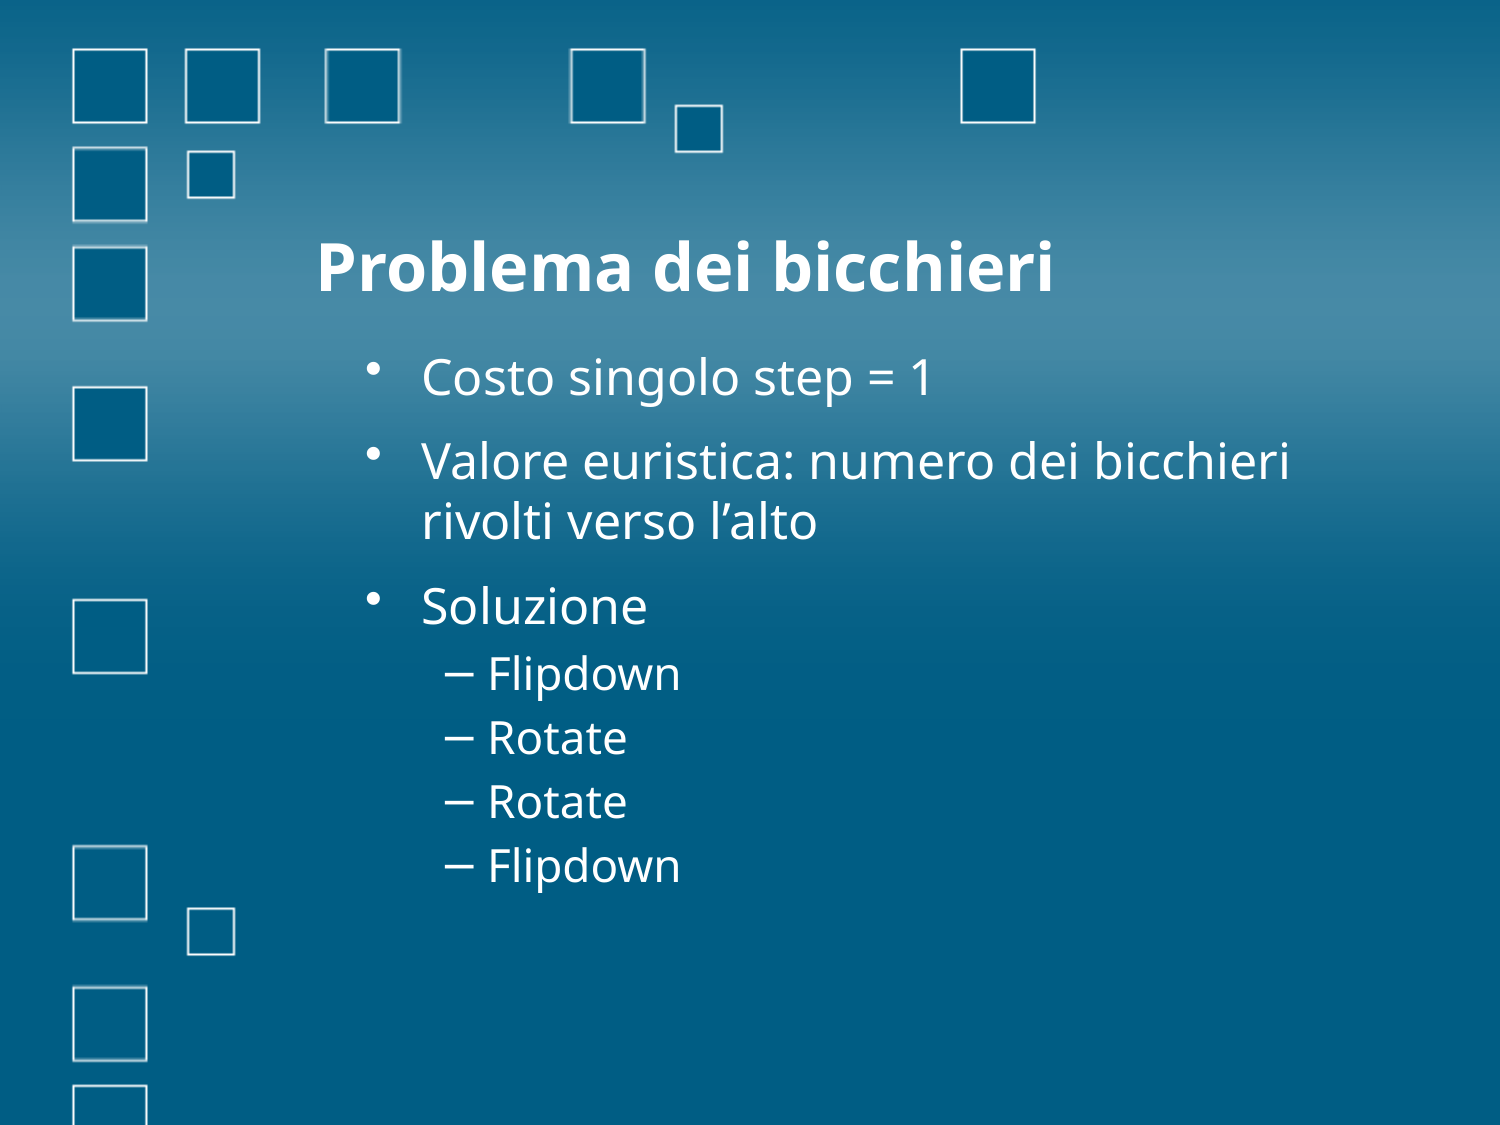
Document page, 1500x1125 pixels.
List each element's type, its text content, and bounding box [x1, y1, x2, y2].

picture [72, 1085, 147, 1125]
list Costo singolo step = 1 Valore euristica: numero dei bicchieri rivolti verso l’alto Soluzione Flipdown Rotate Rotate Flipdown [350, 337, 1388, 988]
picture [72, 845, 147, 922]
picture [0, 11, 1500, 578]
picture [187, 908, 235, 956]
picture [72, 985, 147, 1062]
title Problema dei bicchieri [300, 174, 1388, 313]
picture [72, 599, 147, 674]
